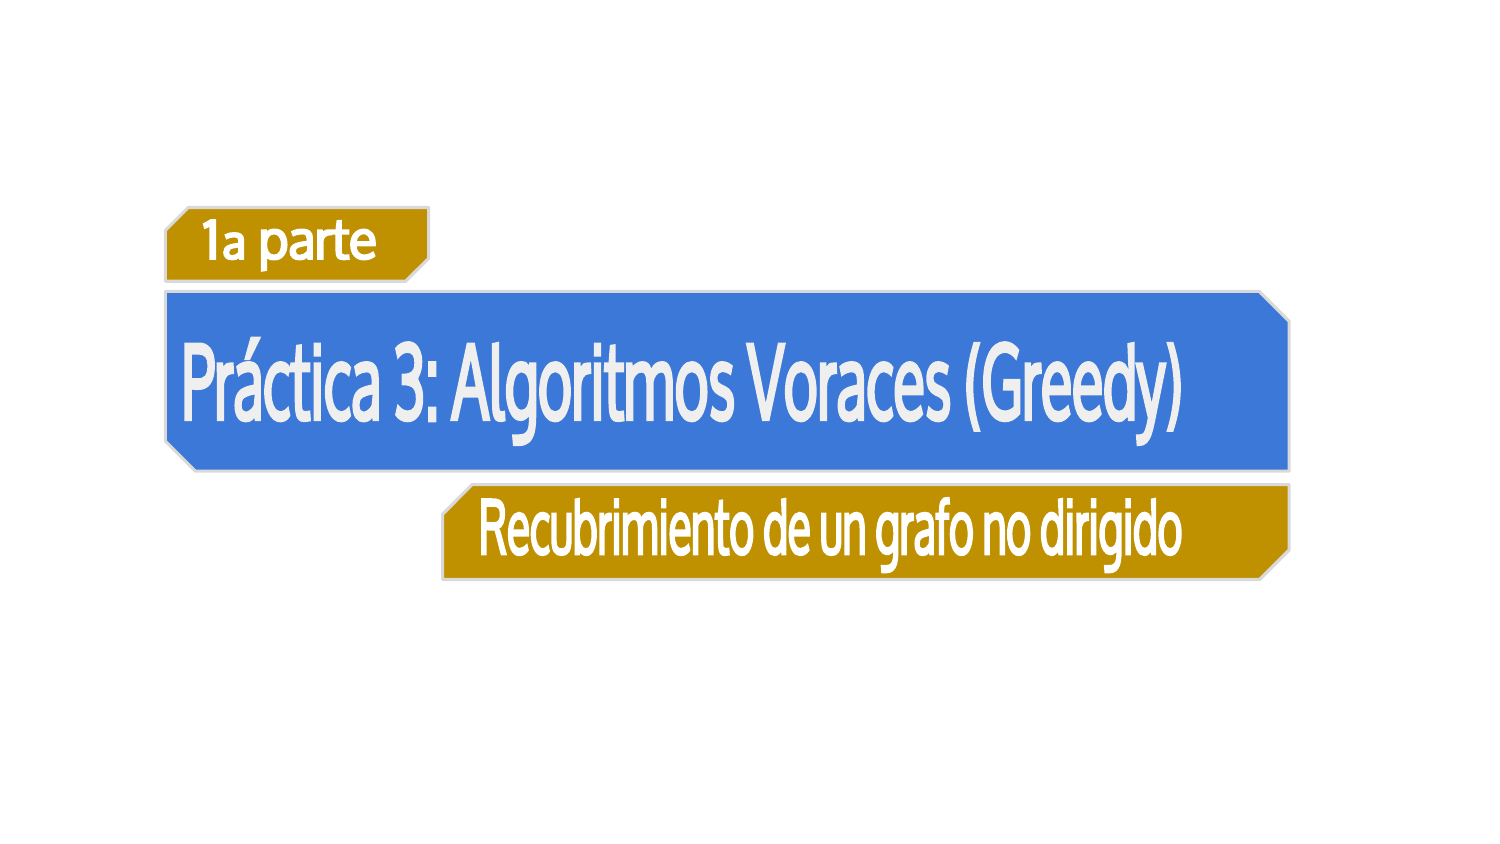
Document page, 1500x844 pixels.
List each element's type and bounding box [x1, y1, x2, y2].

text_box [165, 291, 1290, 472]
text_box [165, 207, 429, 282]
text_box [442, 484, 1290, 580]
